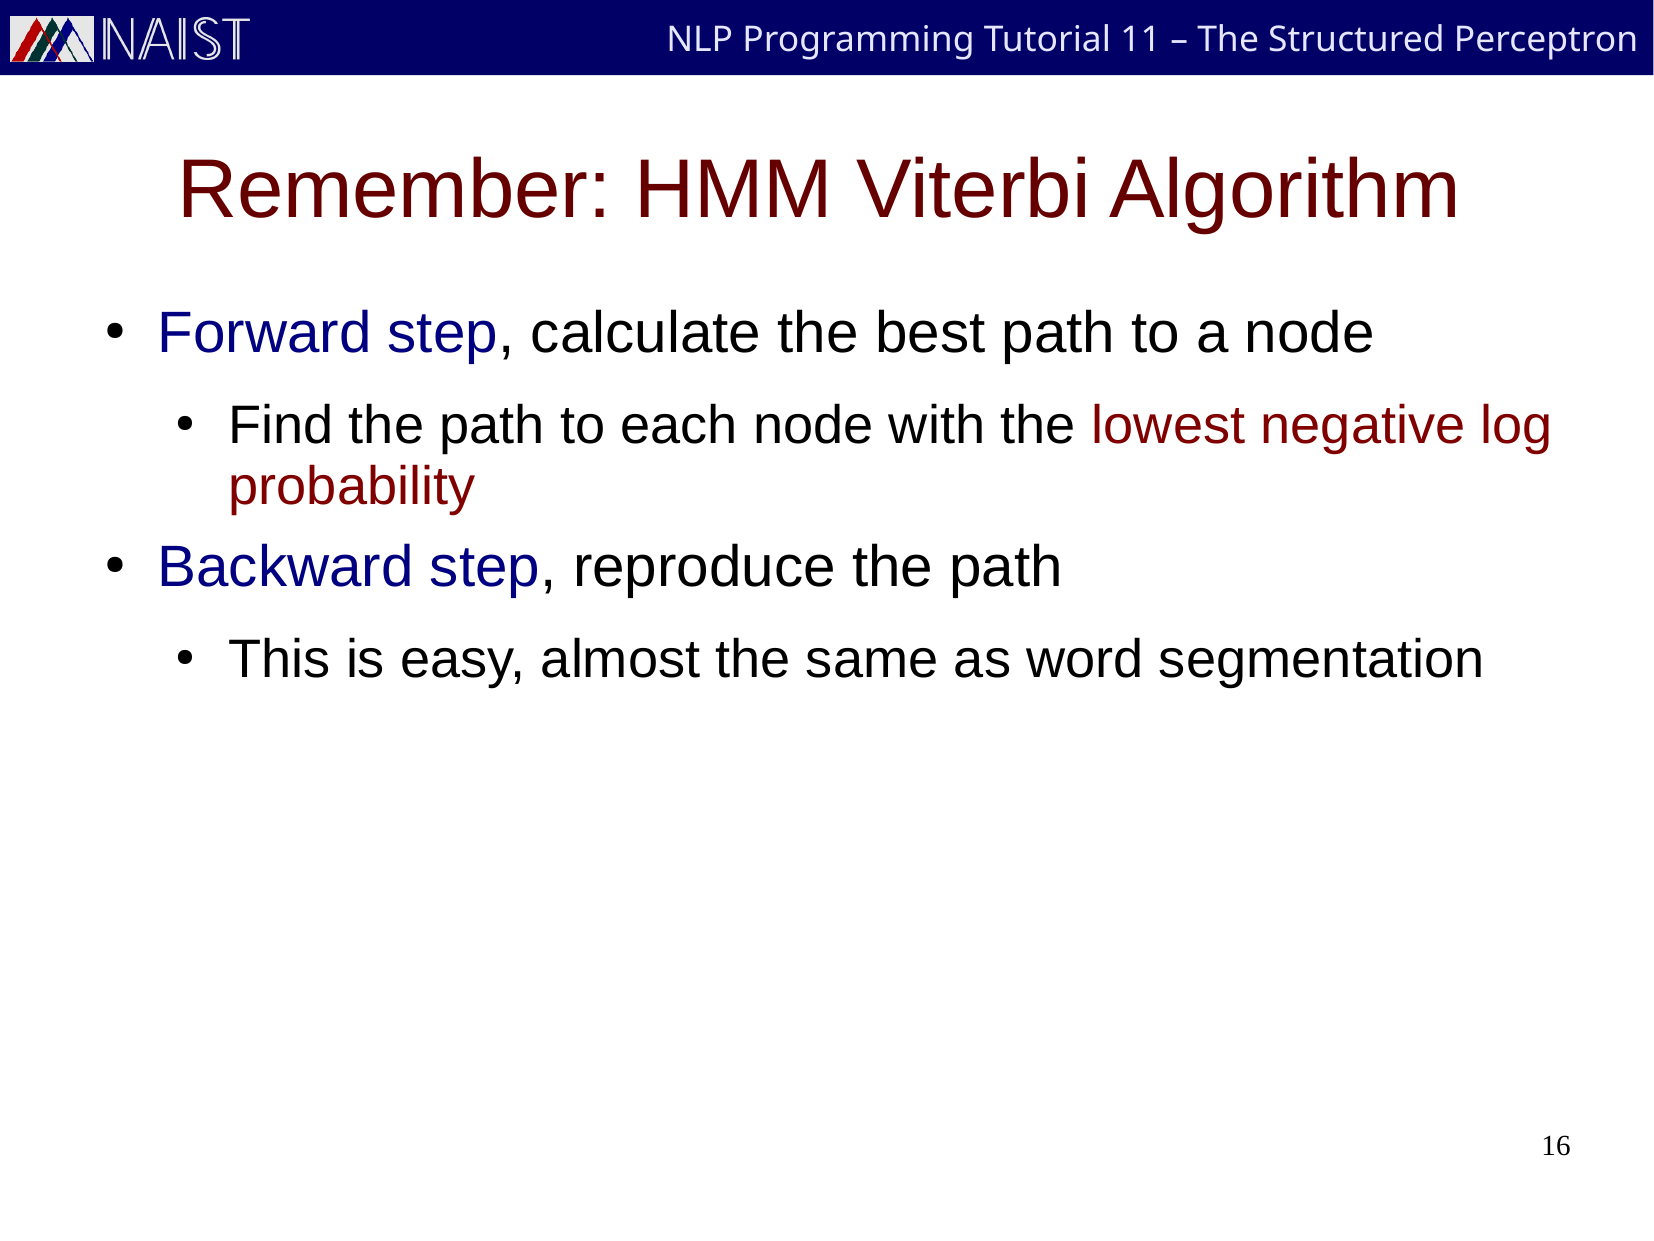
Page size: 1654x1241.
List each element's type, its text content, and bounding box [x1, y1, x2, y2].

title Remember: HMM Viterbi Algorithm [75, 92, 1564, 285]
picture [10, 16, 94, 62]
list Forward step, calculate the best path to a node Find the path to each node with the lowest negative log probability Backward step, reproduce the path This is easy, almost the same as word segmentation [86, 300, 1576, 1119]
picture [102, 17, 251, 60]
